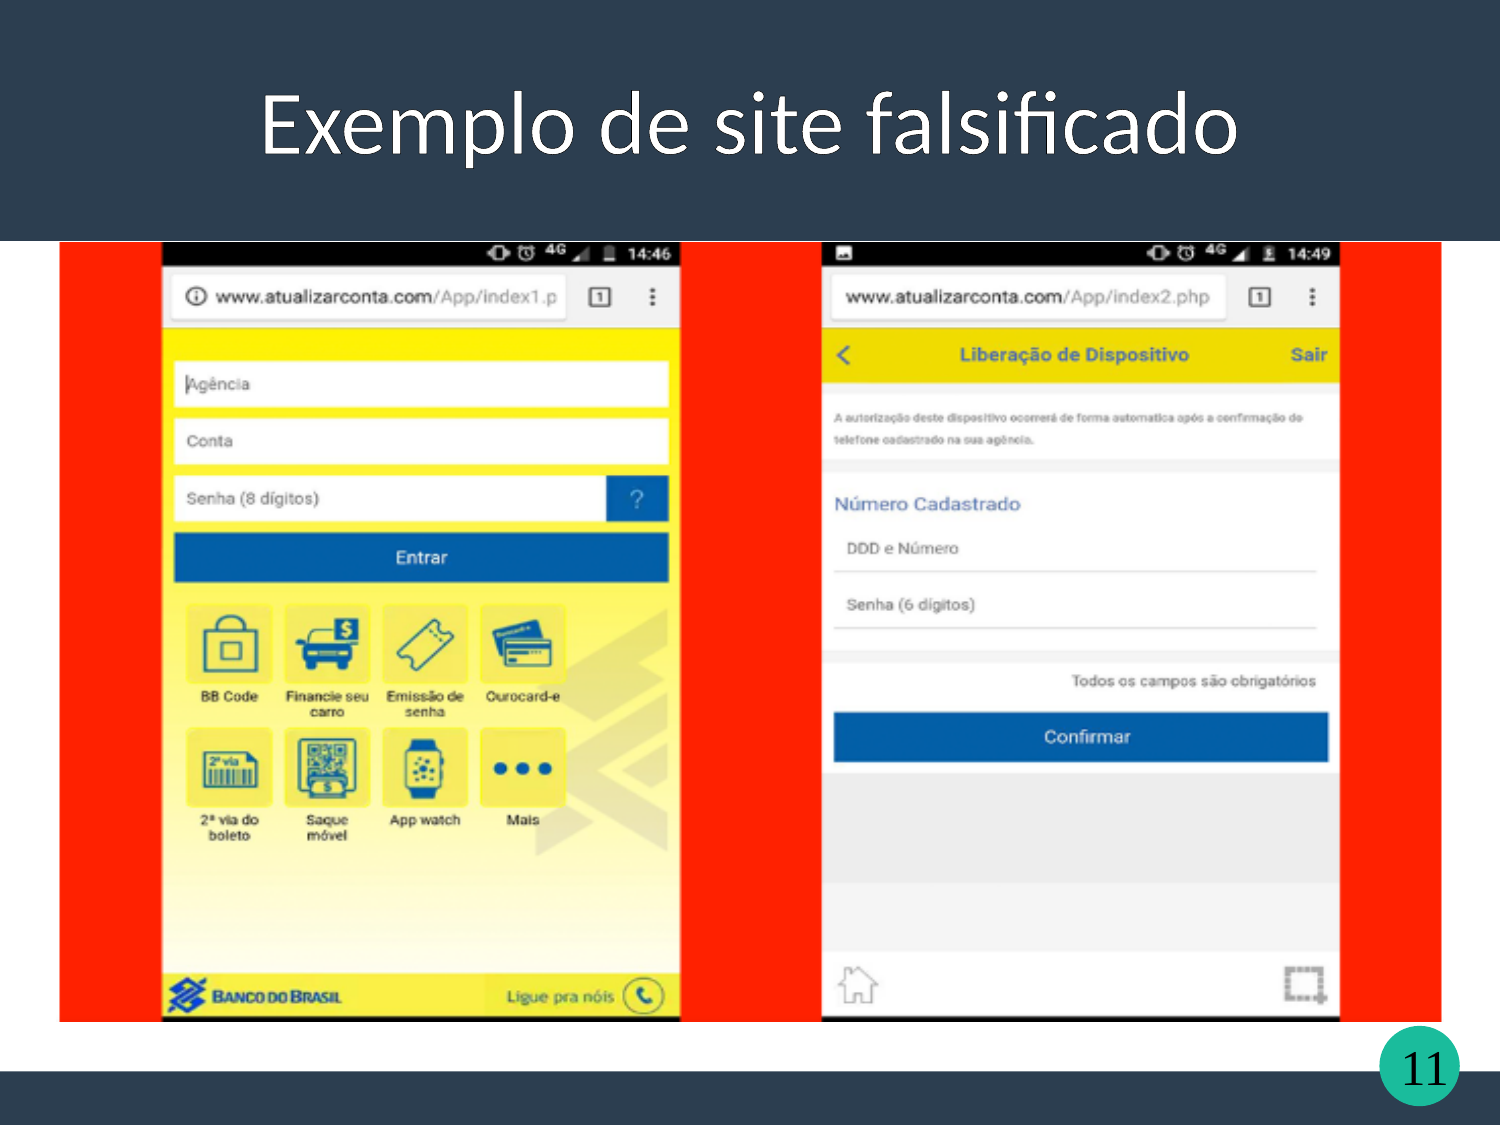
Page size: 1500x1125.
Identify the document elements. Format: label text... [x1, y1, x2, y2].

text_box <número> [1385, 1028, 1500, 1104]
text_box Exemplo de site falsificado [75, 23, 1425, 211]
picture [56, 242, 1444, 1022]
